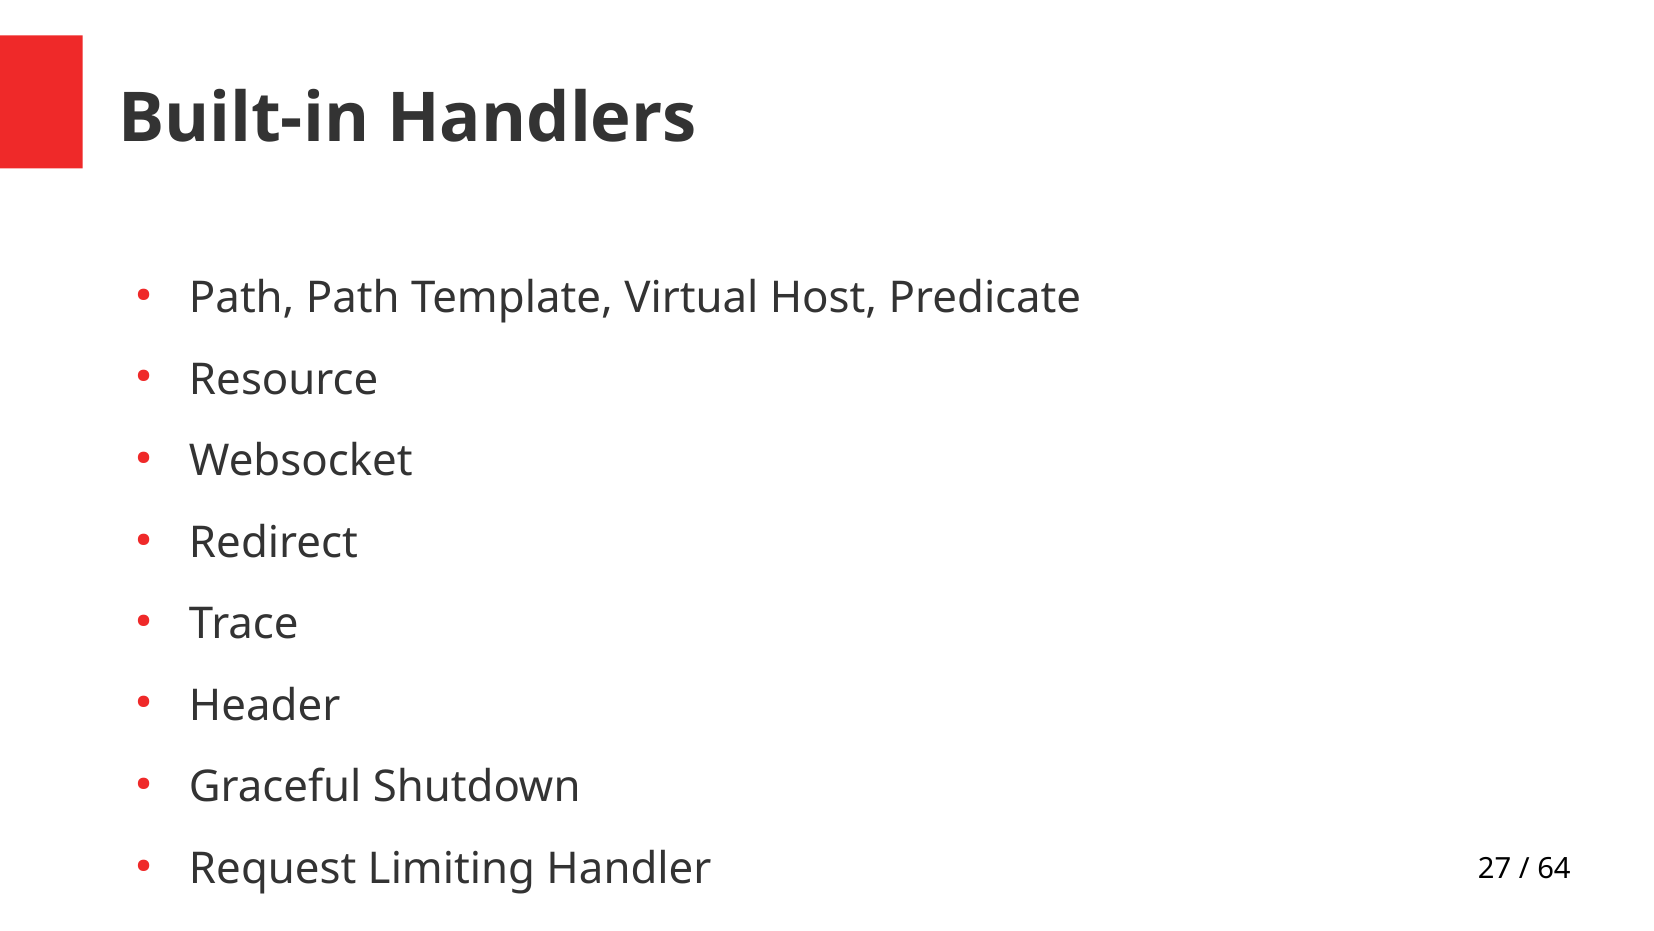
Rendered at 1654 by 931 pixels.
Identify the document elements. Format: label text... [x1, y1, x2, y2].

list Path, Path Template, Virtual Host, Predicate Resource Websocket Redirect Trace Header Graceful Shutdown Request Limiting Handler [118, 265, 1536, 806]
title Built-in Handlers [118, 37, 1571, 193]
